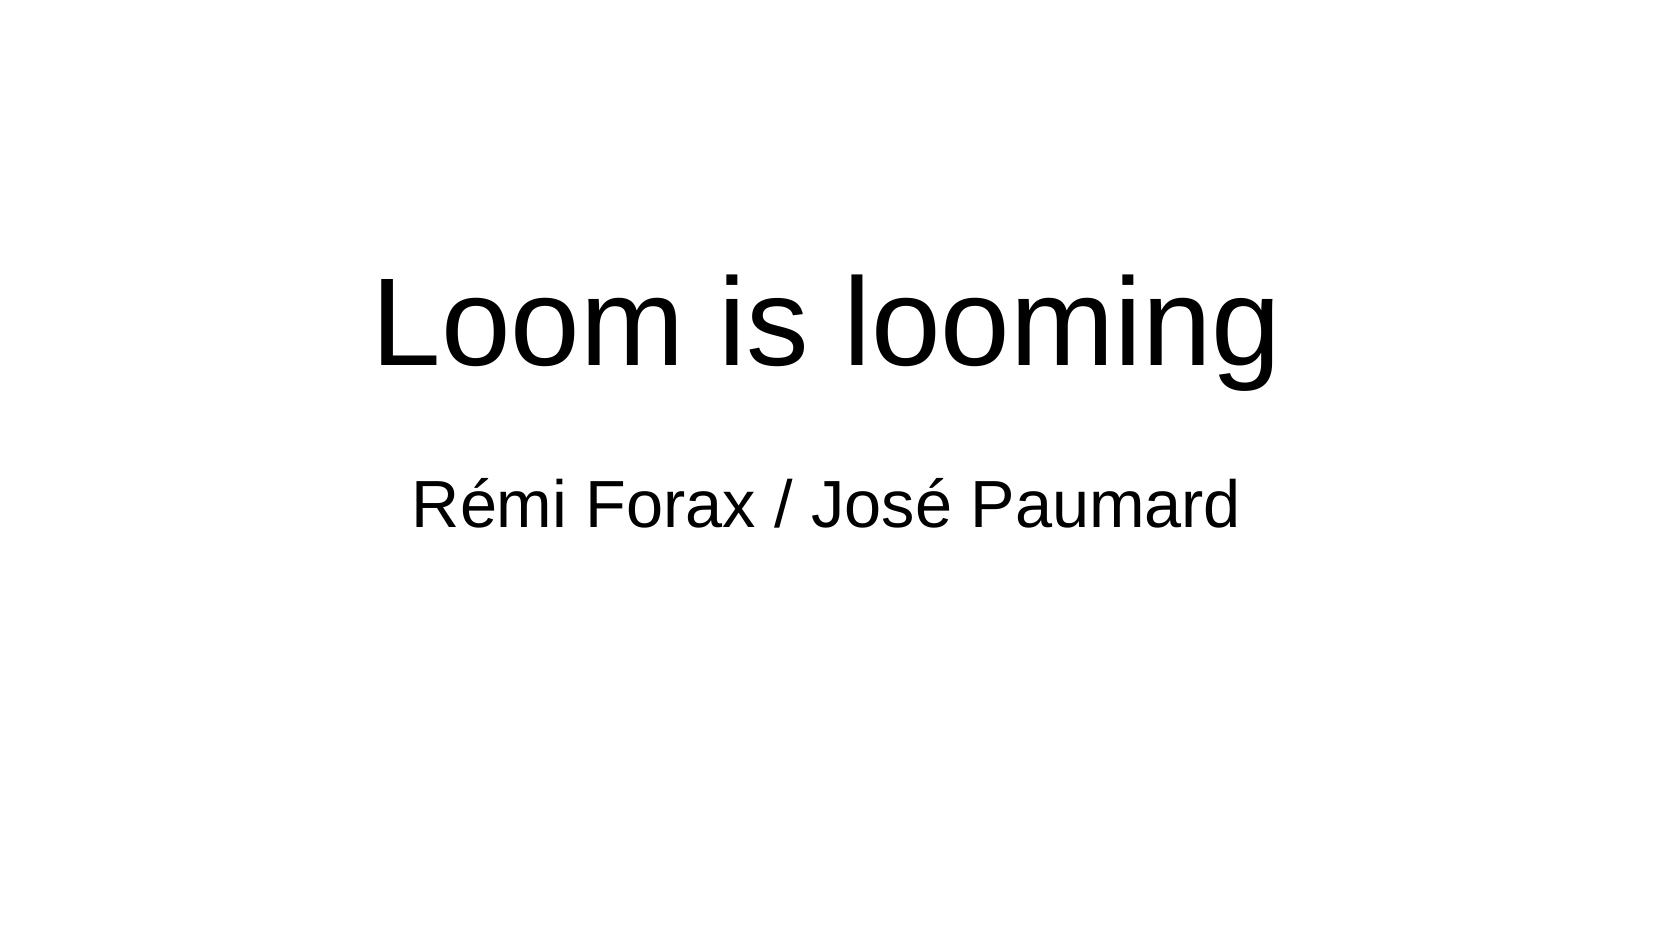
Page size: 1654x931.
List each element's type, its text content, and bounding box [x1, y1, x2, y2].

subtitle Loom is looming Rémi Forax / José Paumard [82, 37, 1571, 757]
